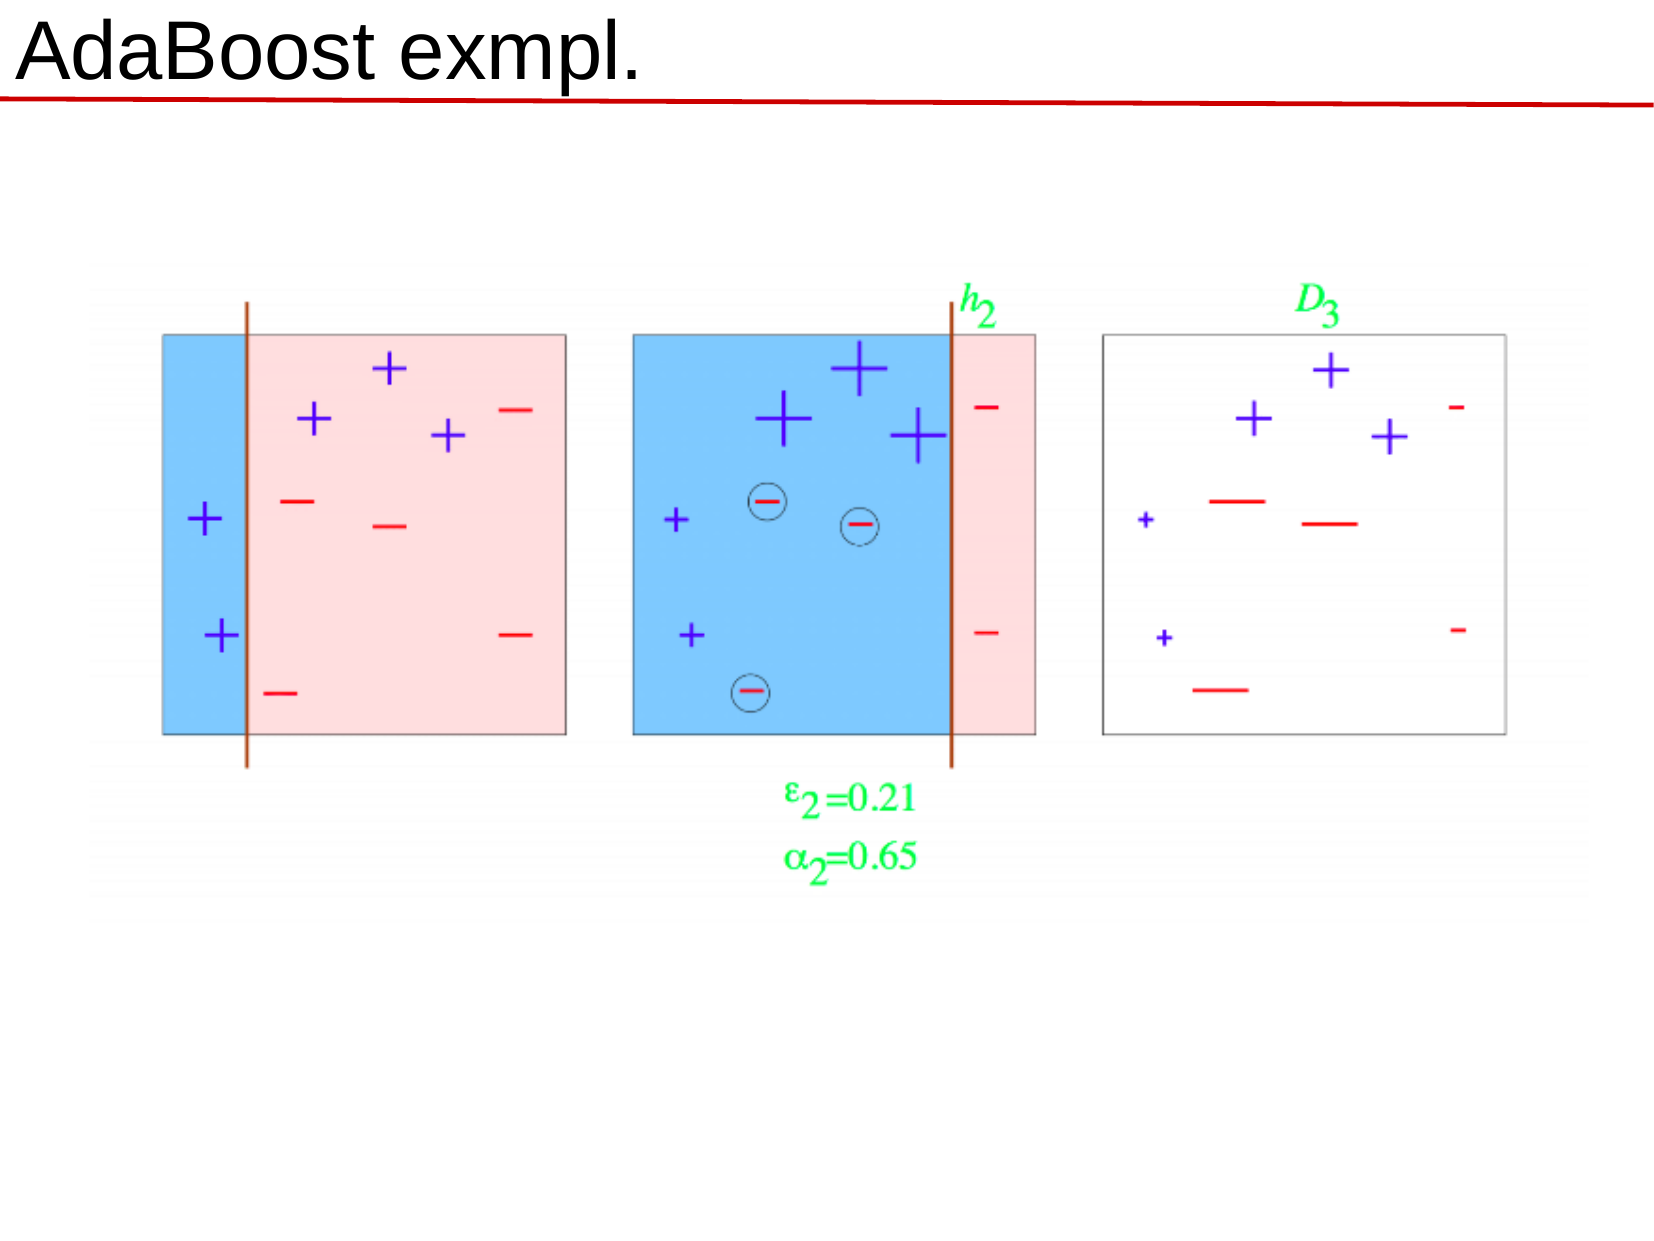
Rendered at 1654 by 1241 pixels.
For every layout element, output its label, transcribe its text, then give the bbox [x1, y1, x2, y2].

picture [45, 225, 1621, 961]
title AdaBoost exmpl. [15, 3, 1504, 97]
